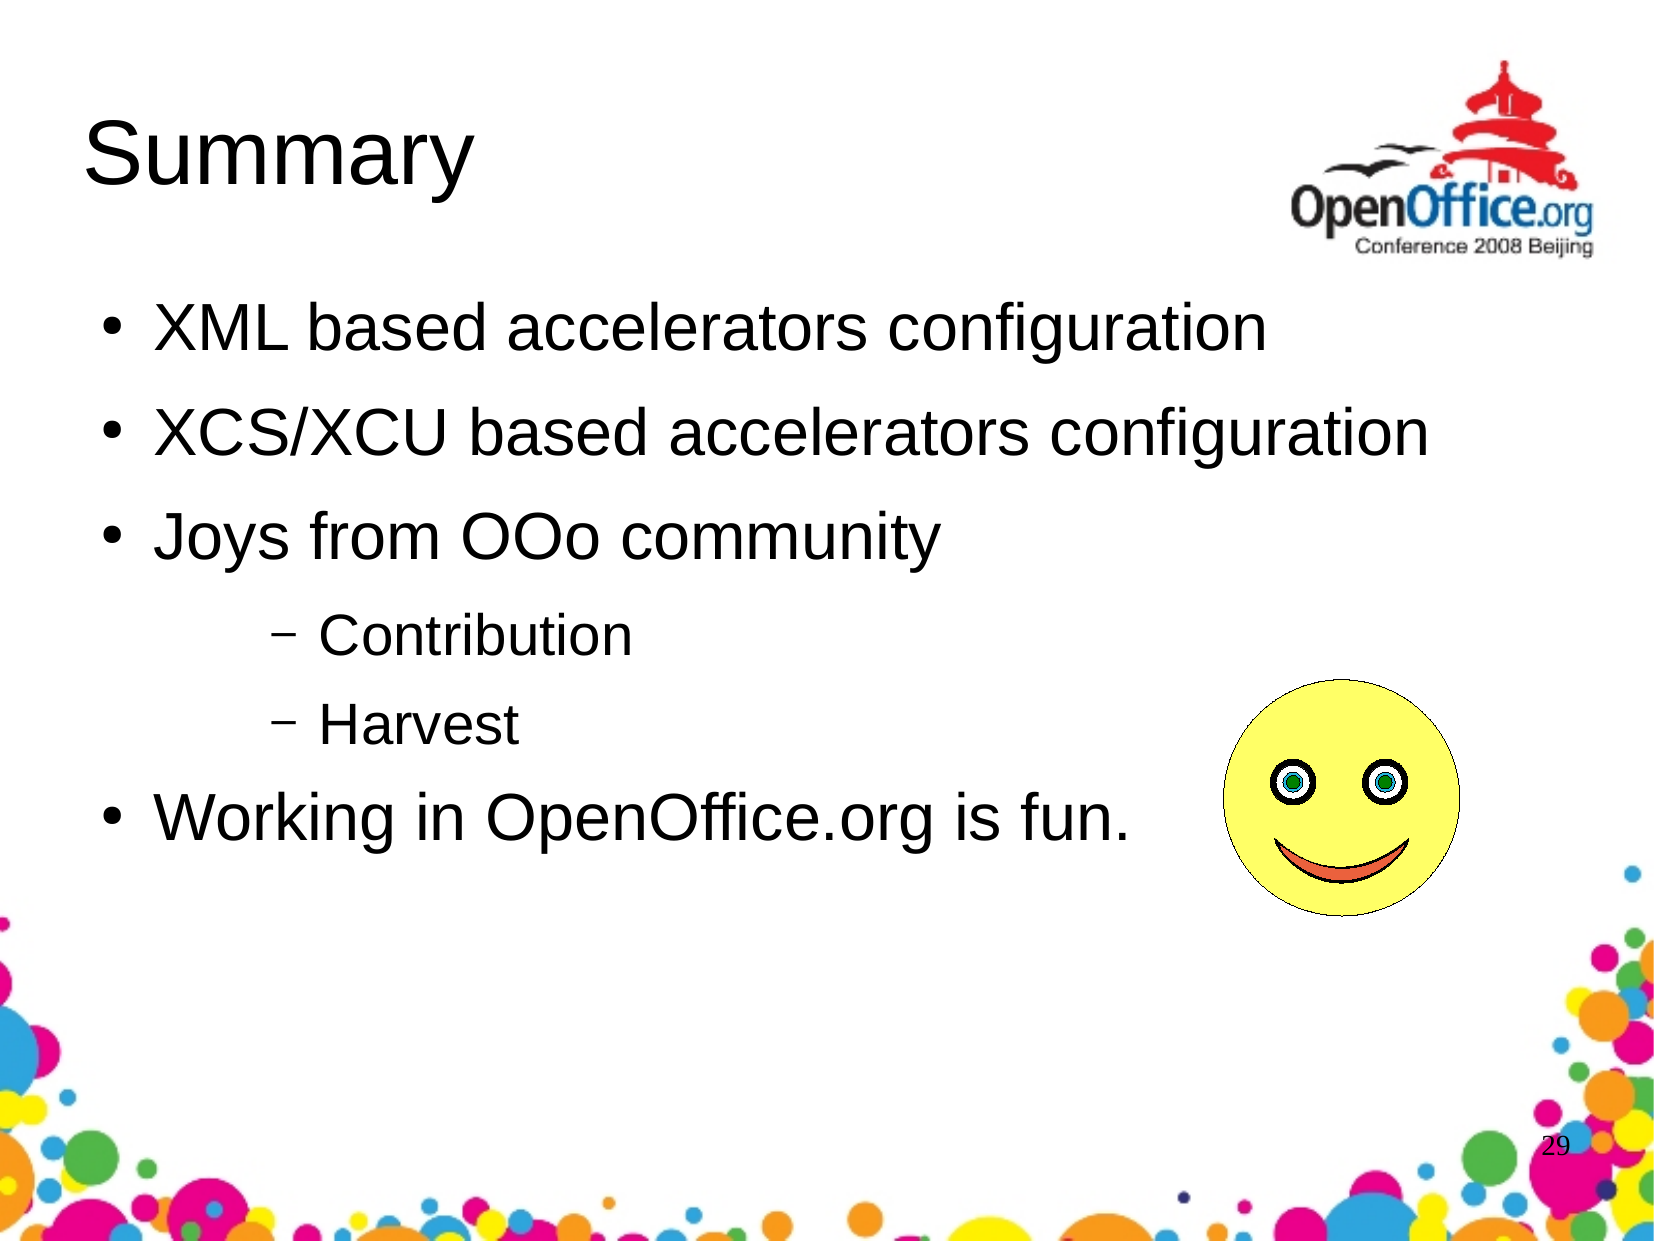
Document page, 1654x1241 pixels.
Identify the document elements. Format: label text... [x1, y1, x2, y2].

title Summary [82, 49, 1571, 257]
picture [0, 0, 1654, 1241]
list XML based accelerators configuration XCS/XCU based accelerators configuration Joys from OOo community Contribution Harvest Working in OpenOffice.org is fun. [82, 290, 1571, 1109]
text_box [1223, 679, 1460, 917]
